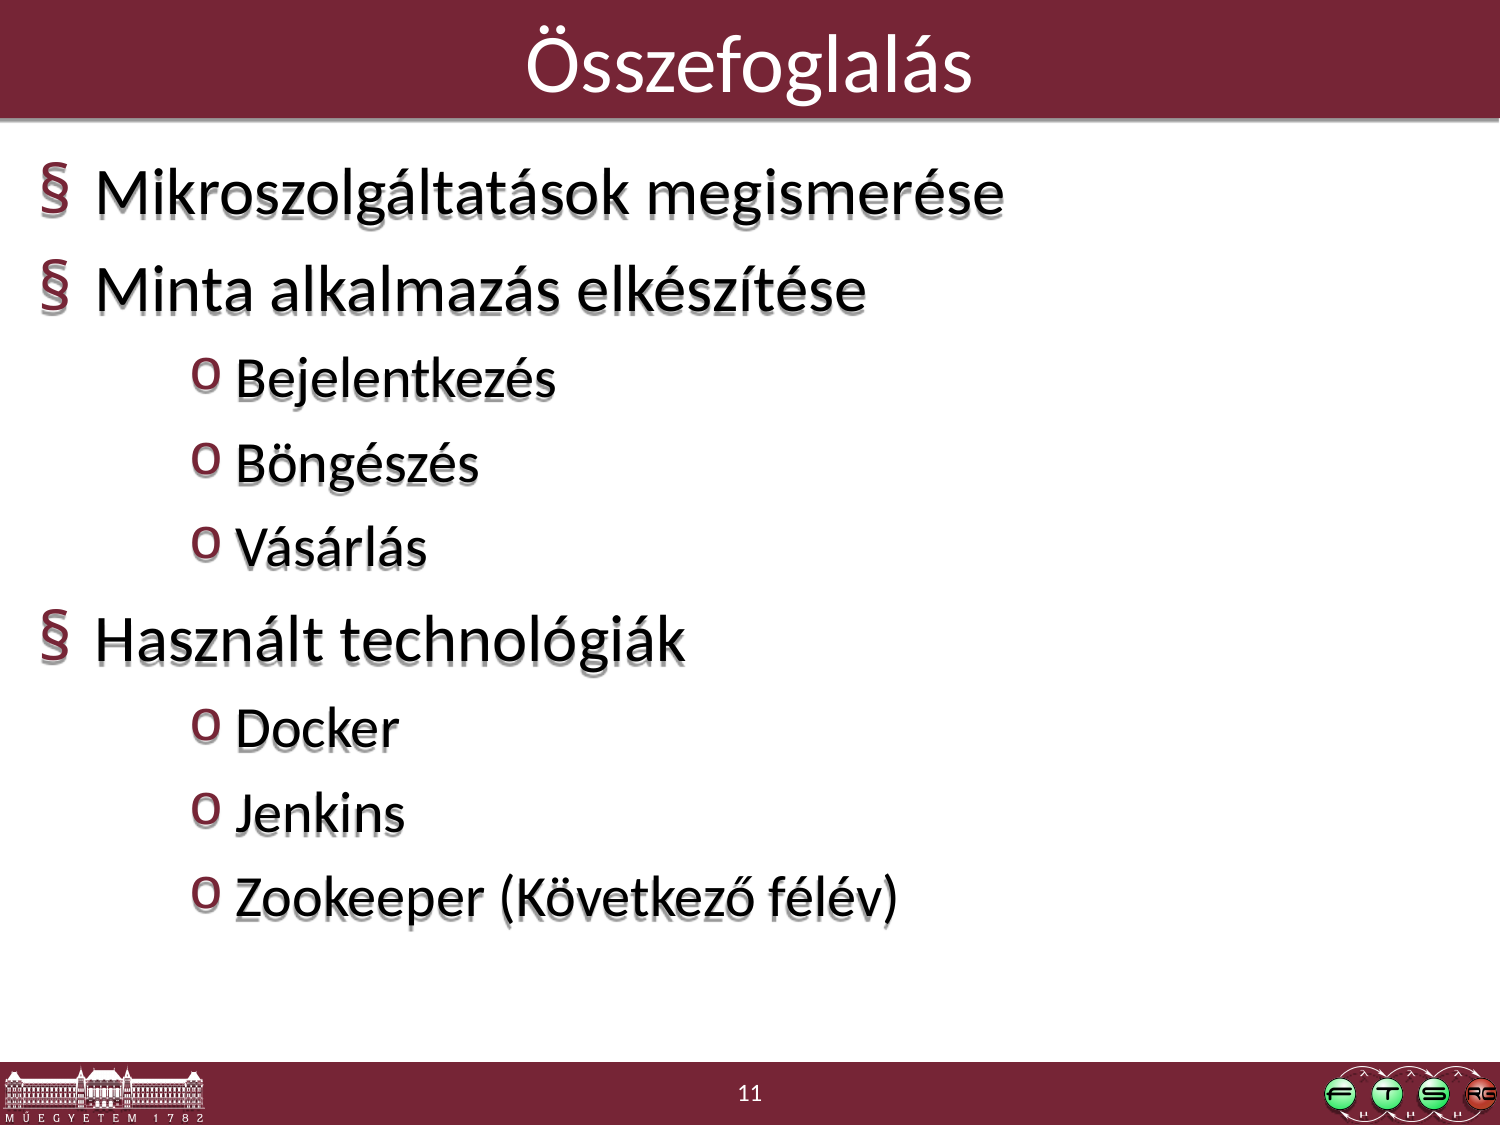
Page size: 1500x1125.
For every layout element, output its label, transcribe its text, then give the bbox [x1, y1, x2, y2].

text_box 11 [581, 1061, 919, 1122]
title Összefoglalás [0, 0, 1500, 119]
list Mikroszolgáltatások megismerése Minta alkalmazás elkészítése Bejelentkezés Böngészés Vásárlás Használt technológiák Docker Jenkins Zookeeper (Következő félév) [23, 140, 1477, 1048]
